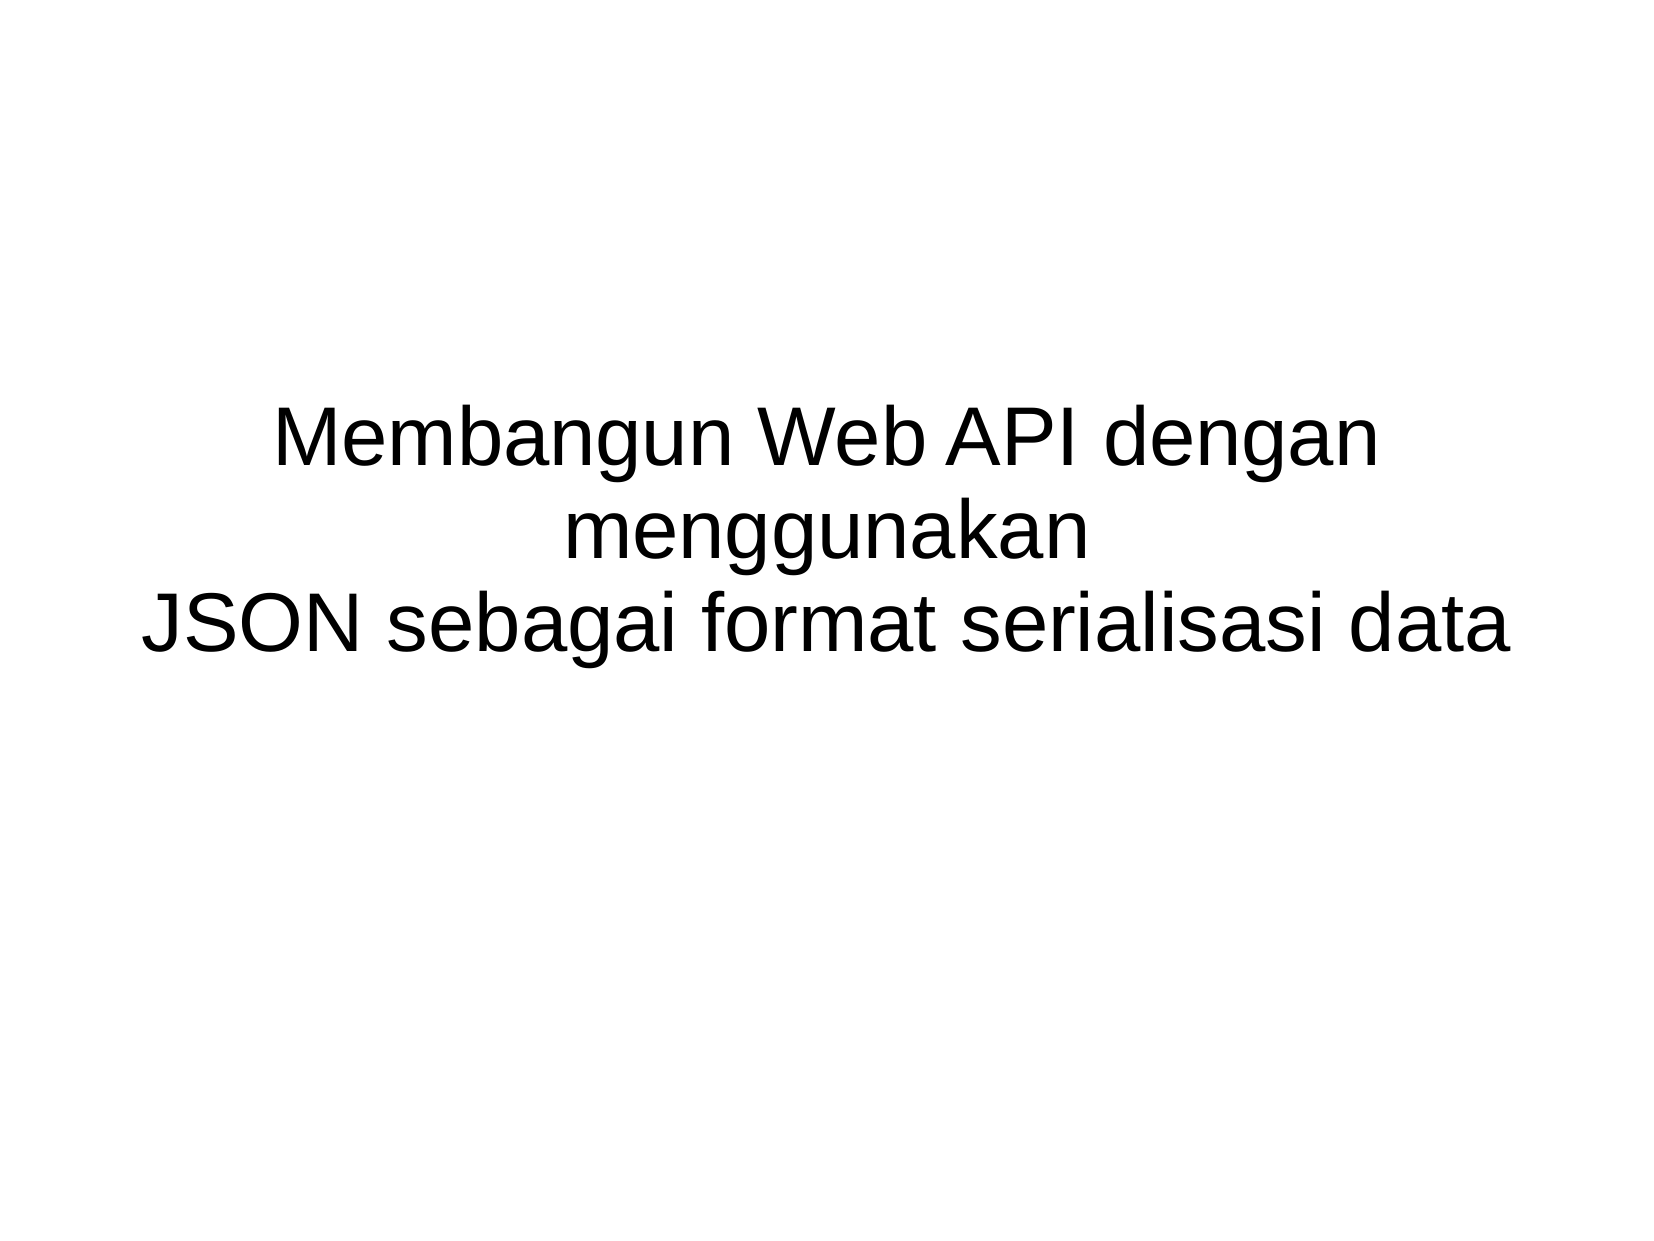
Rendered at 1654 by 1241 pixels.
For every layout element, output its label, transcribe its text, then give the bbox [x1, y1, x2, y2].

subtitle Membangun Web API dengan menggunakan JSON sebagai format serialisasi data [82, 49, 1571, 1010]
